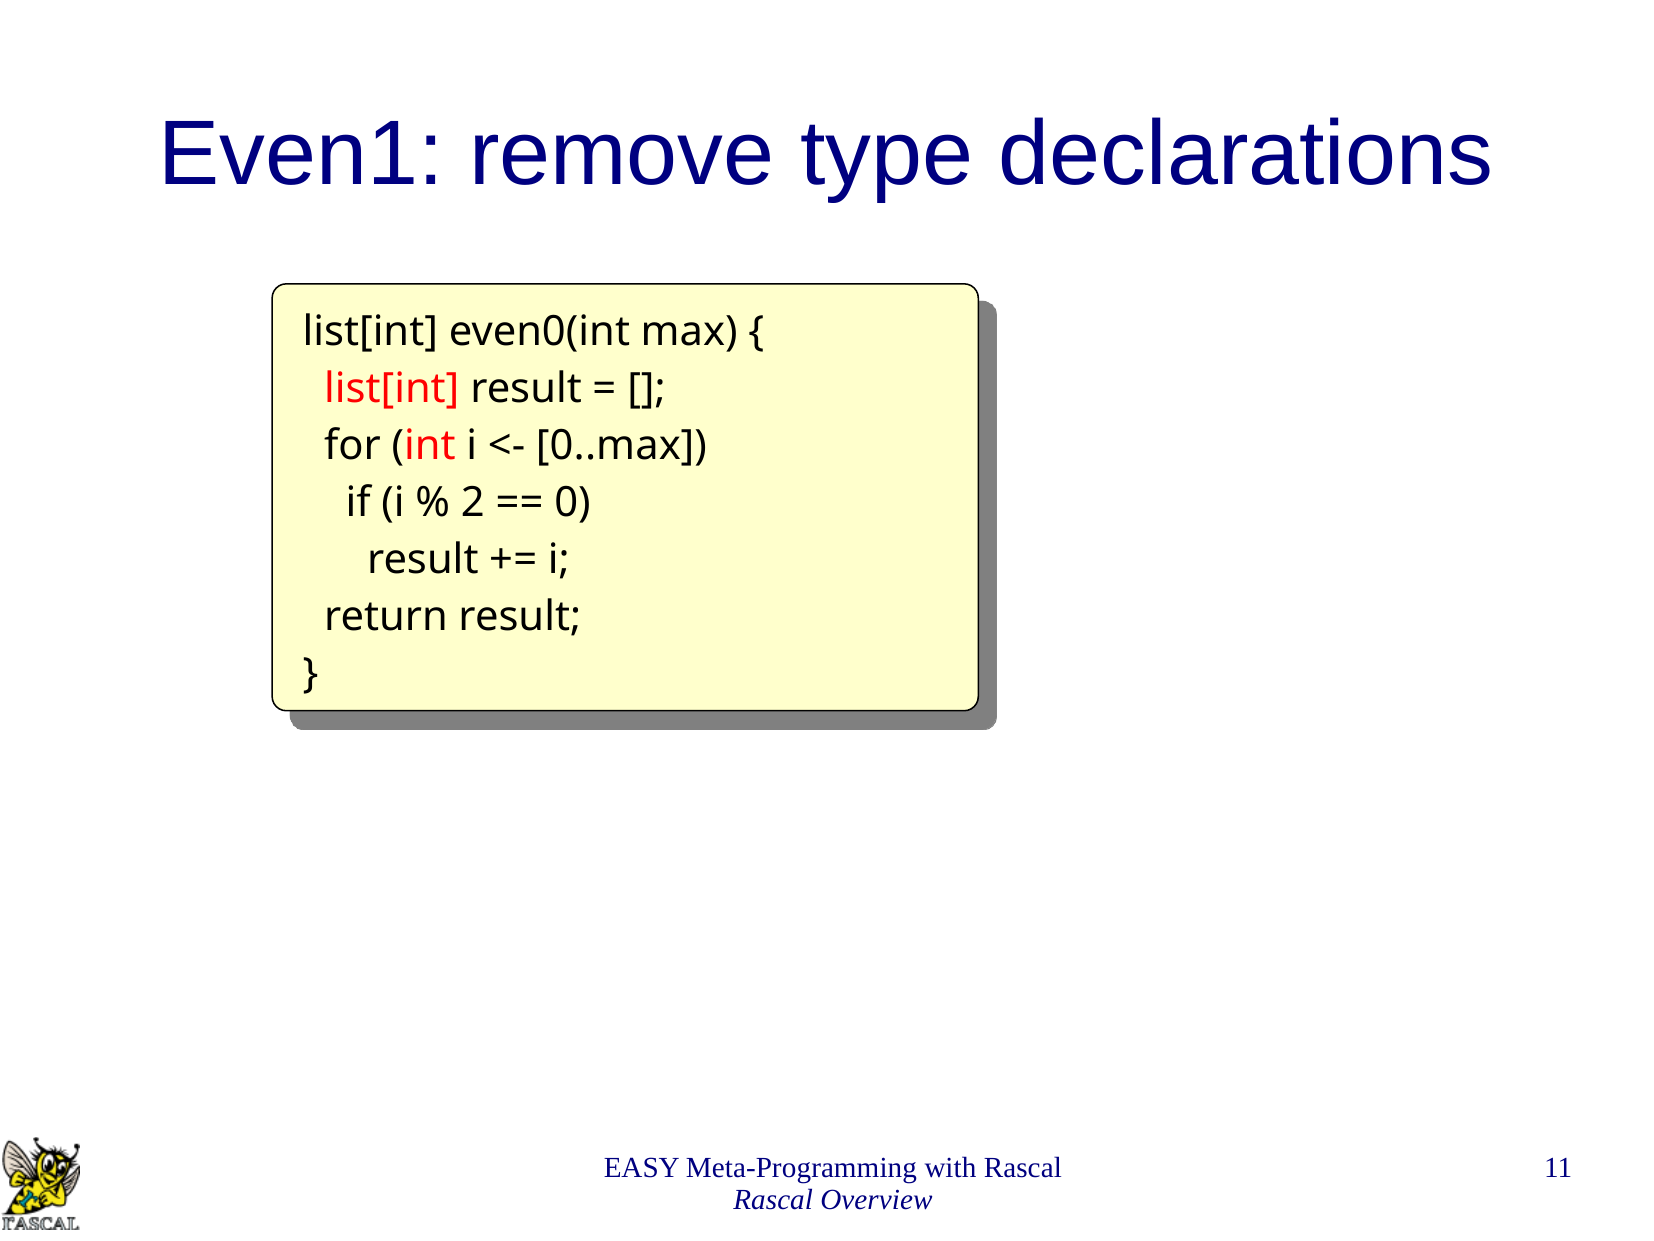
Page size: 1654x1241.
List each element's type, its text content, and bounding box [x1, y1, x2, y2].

text_box [272, 283, 978, 711]
picture [1, 1137, 80, 1230]
text_box list[int] even0(int max) { list[int] result = []; for (int i <- [0..max]) if (i % 2 == 0) result += i; return result; } [287, 293, 1238, 716]
title Even1: remove type declarations [82, 49, 1571, 257]
